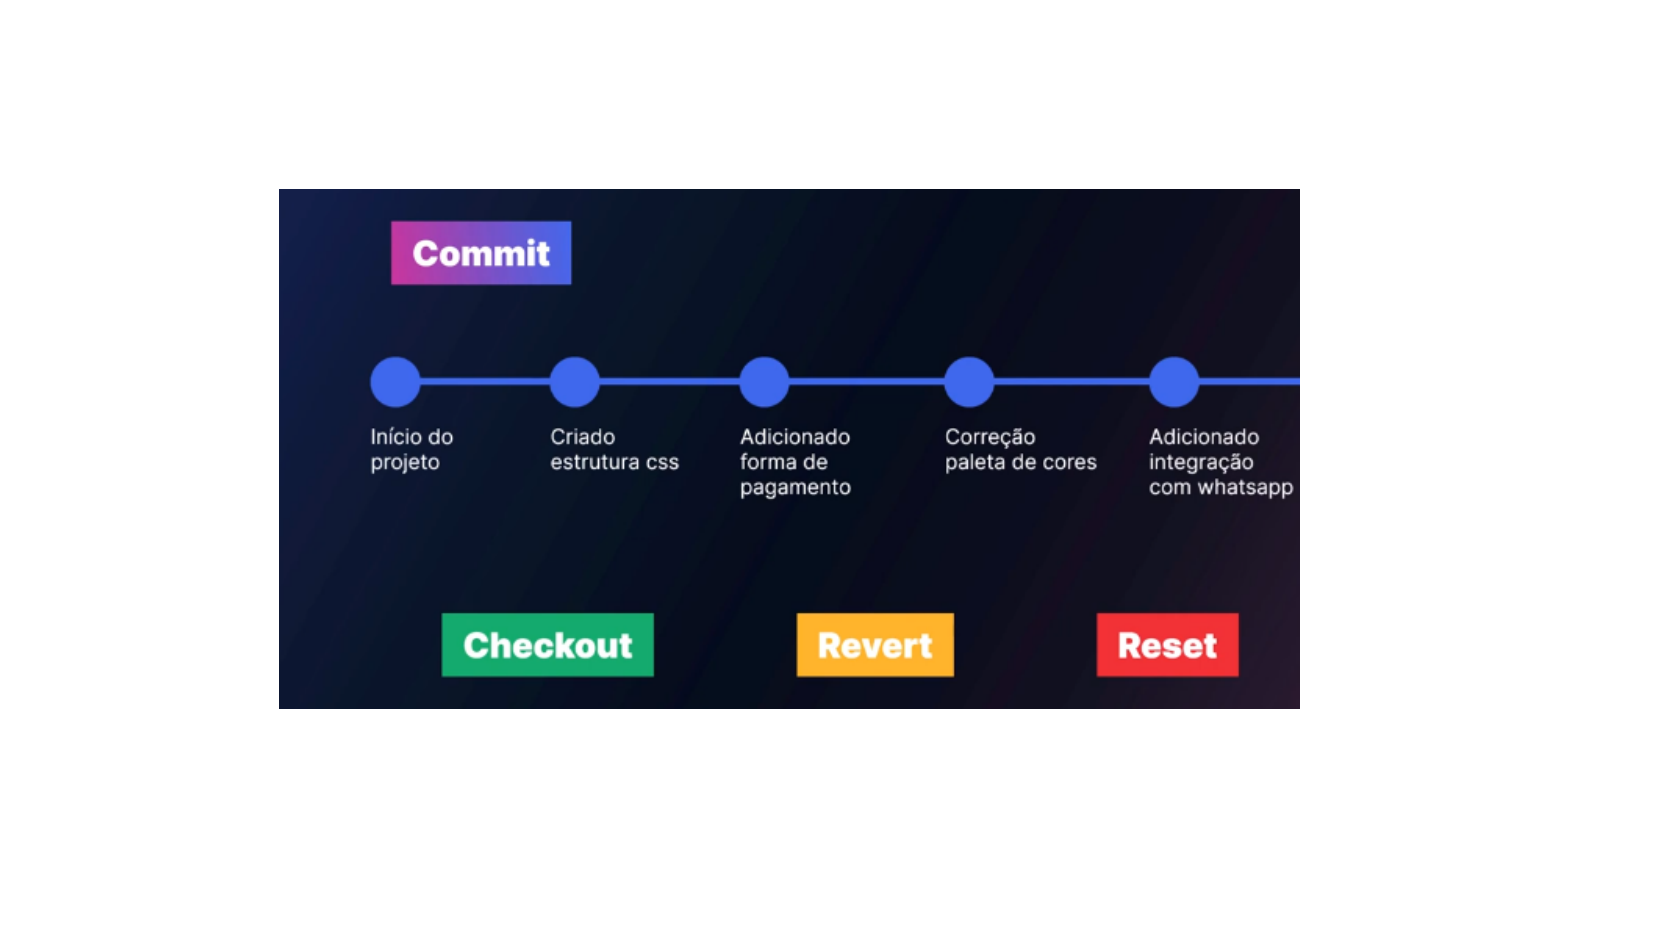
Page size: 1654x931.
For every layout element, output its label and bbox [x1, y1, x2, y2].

picture [279, 189, 1300, 709]
